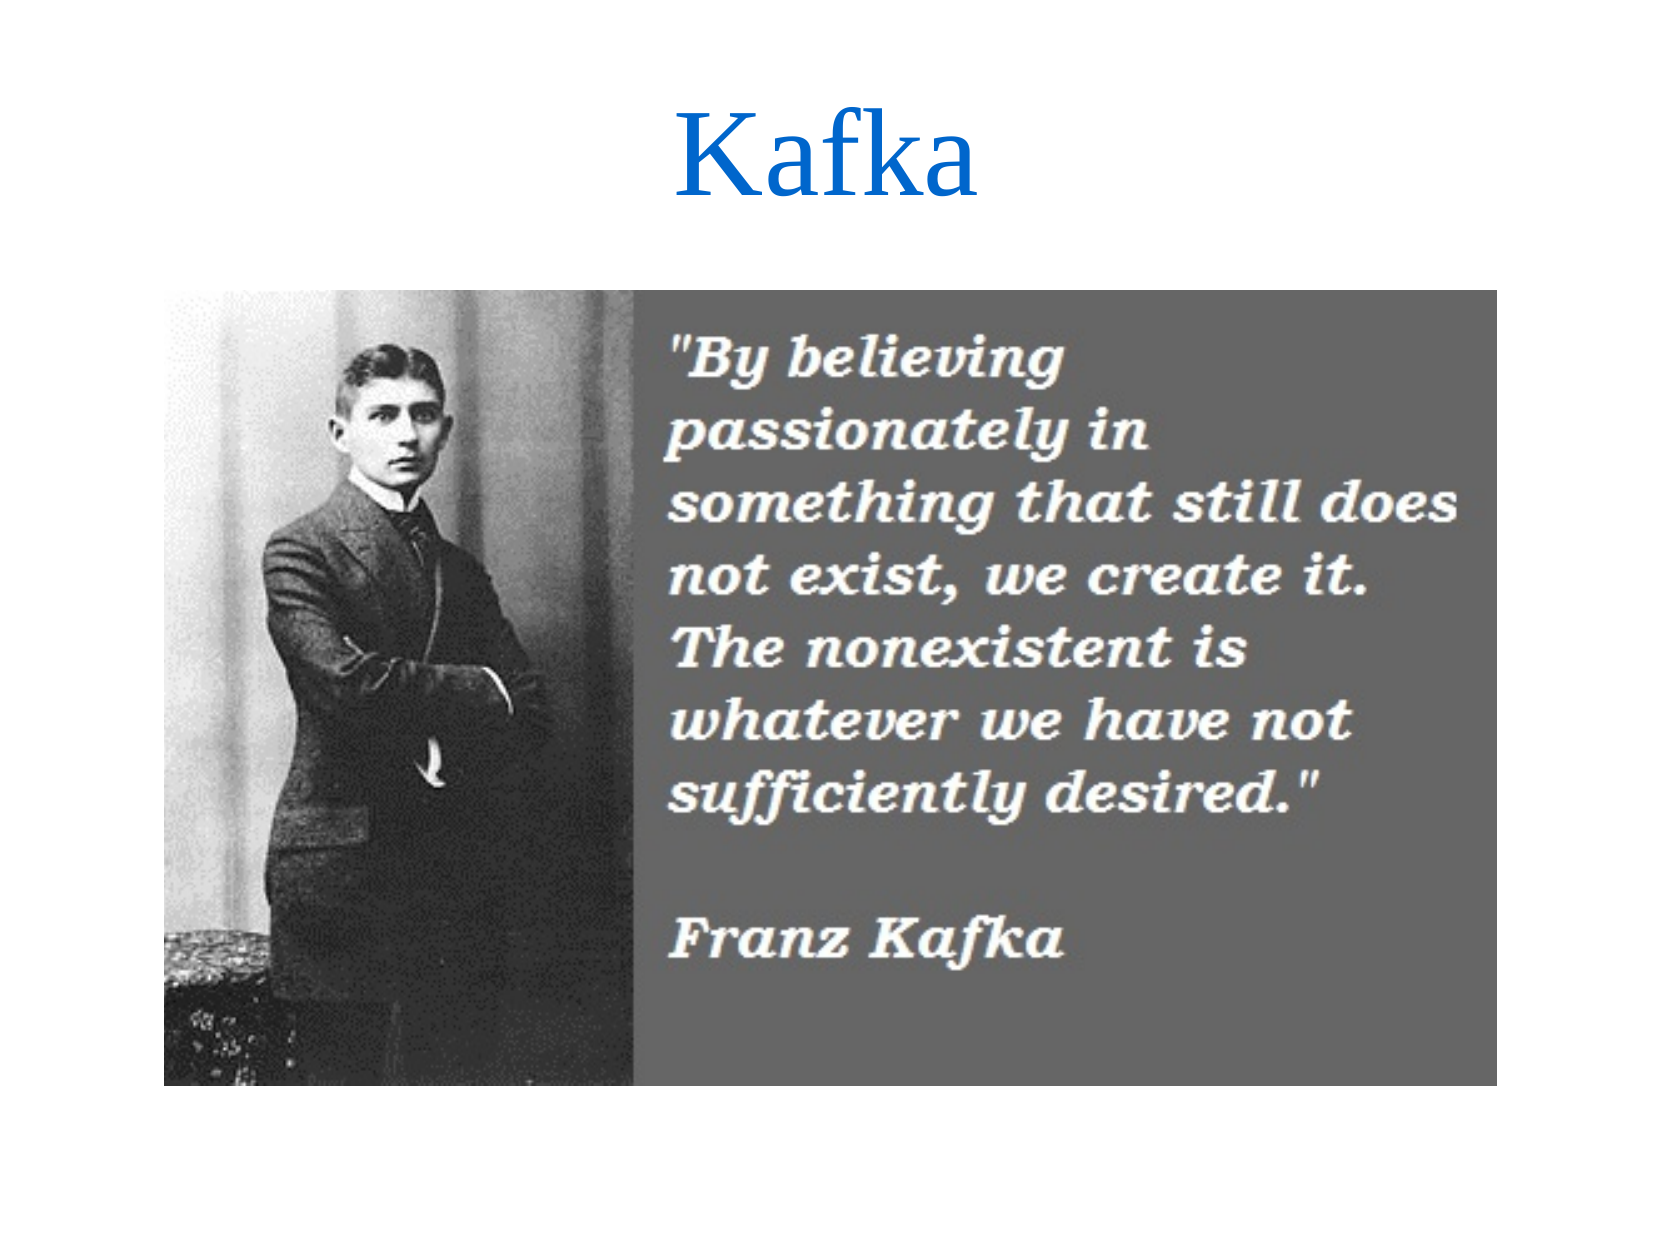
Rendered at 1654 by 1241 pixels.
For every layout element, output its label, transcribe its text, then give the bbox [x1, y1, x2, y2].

picture [164, 290, 1497, 1086]
title Kafka [82, 49, 1571, 257]
